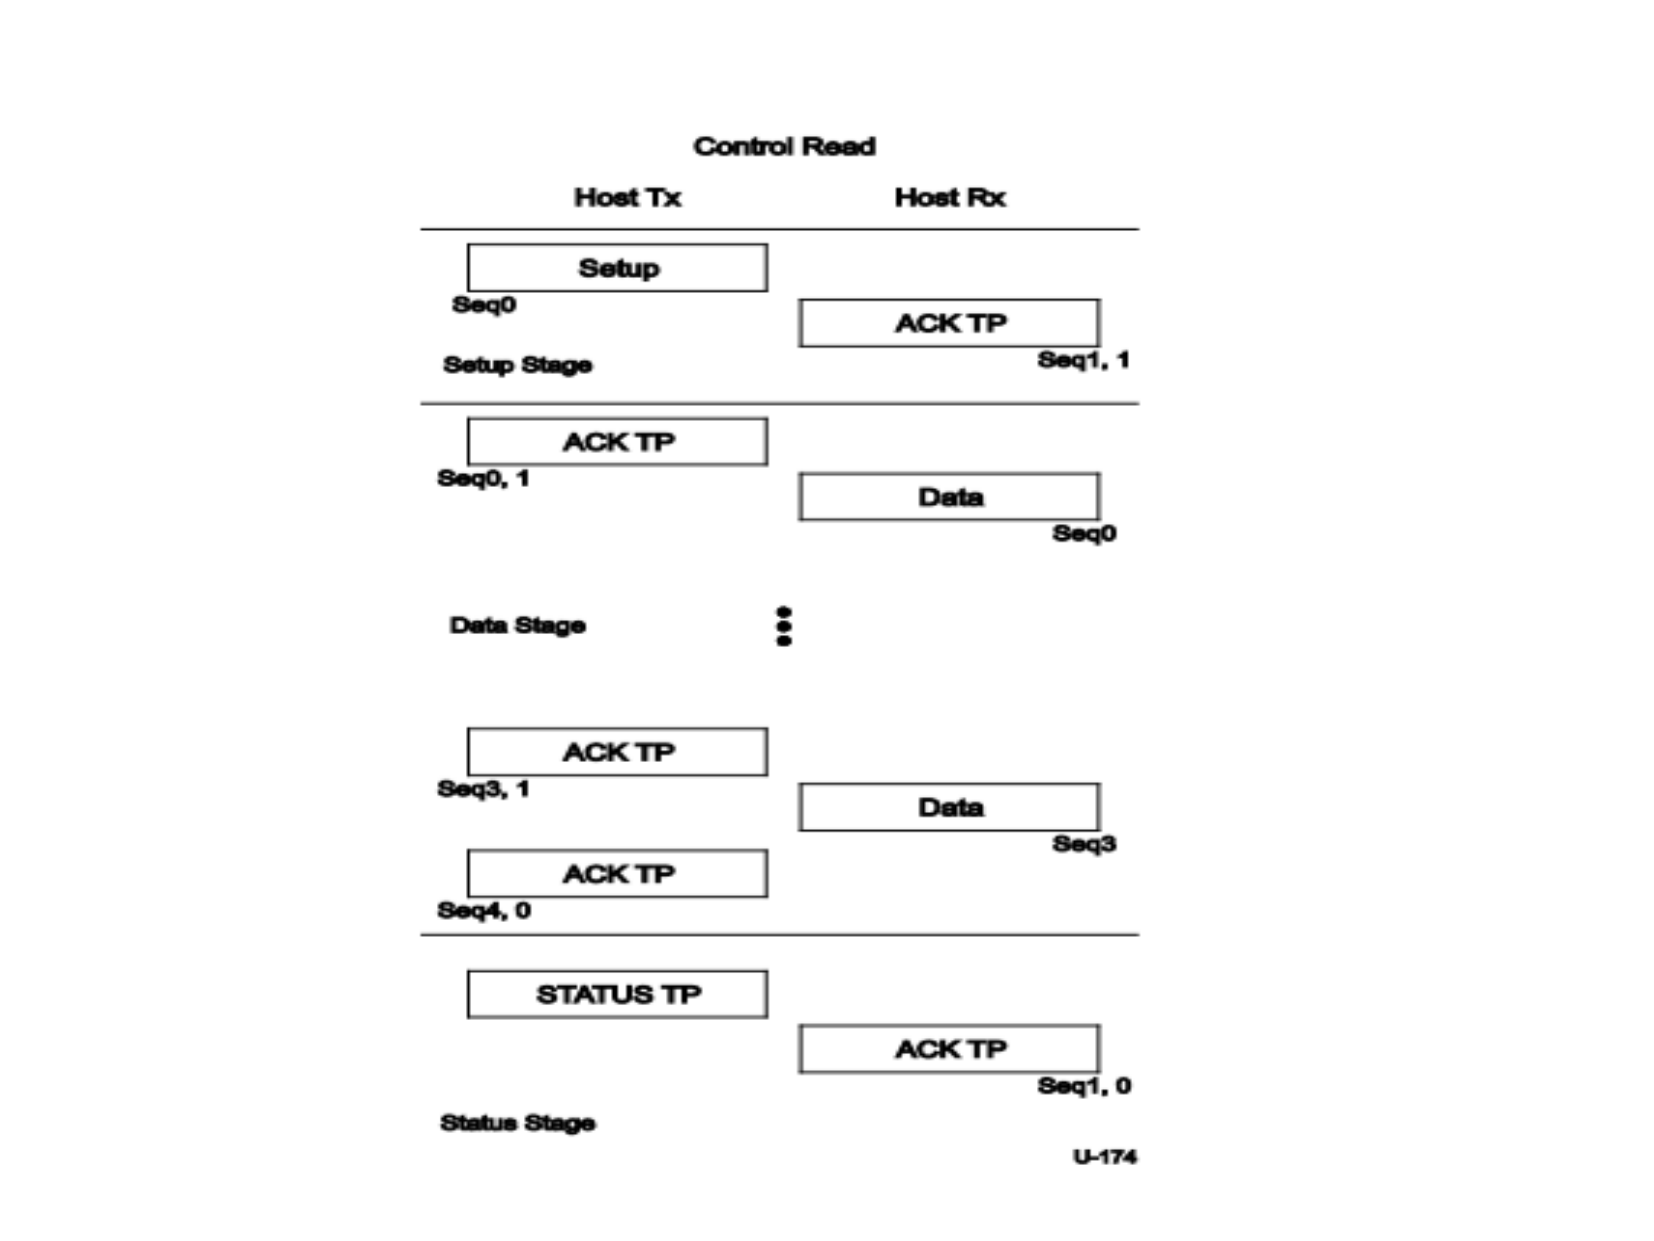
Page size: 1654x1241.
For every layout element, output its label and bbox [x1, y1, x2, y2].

picture [236, 118, 1329, 1182]
